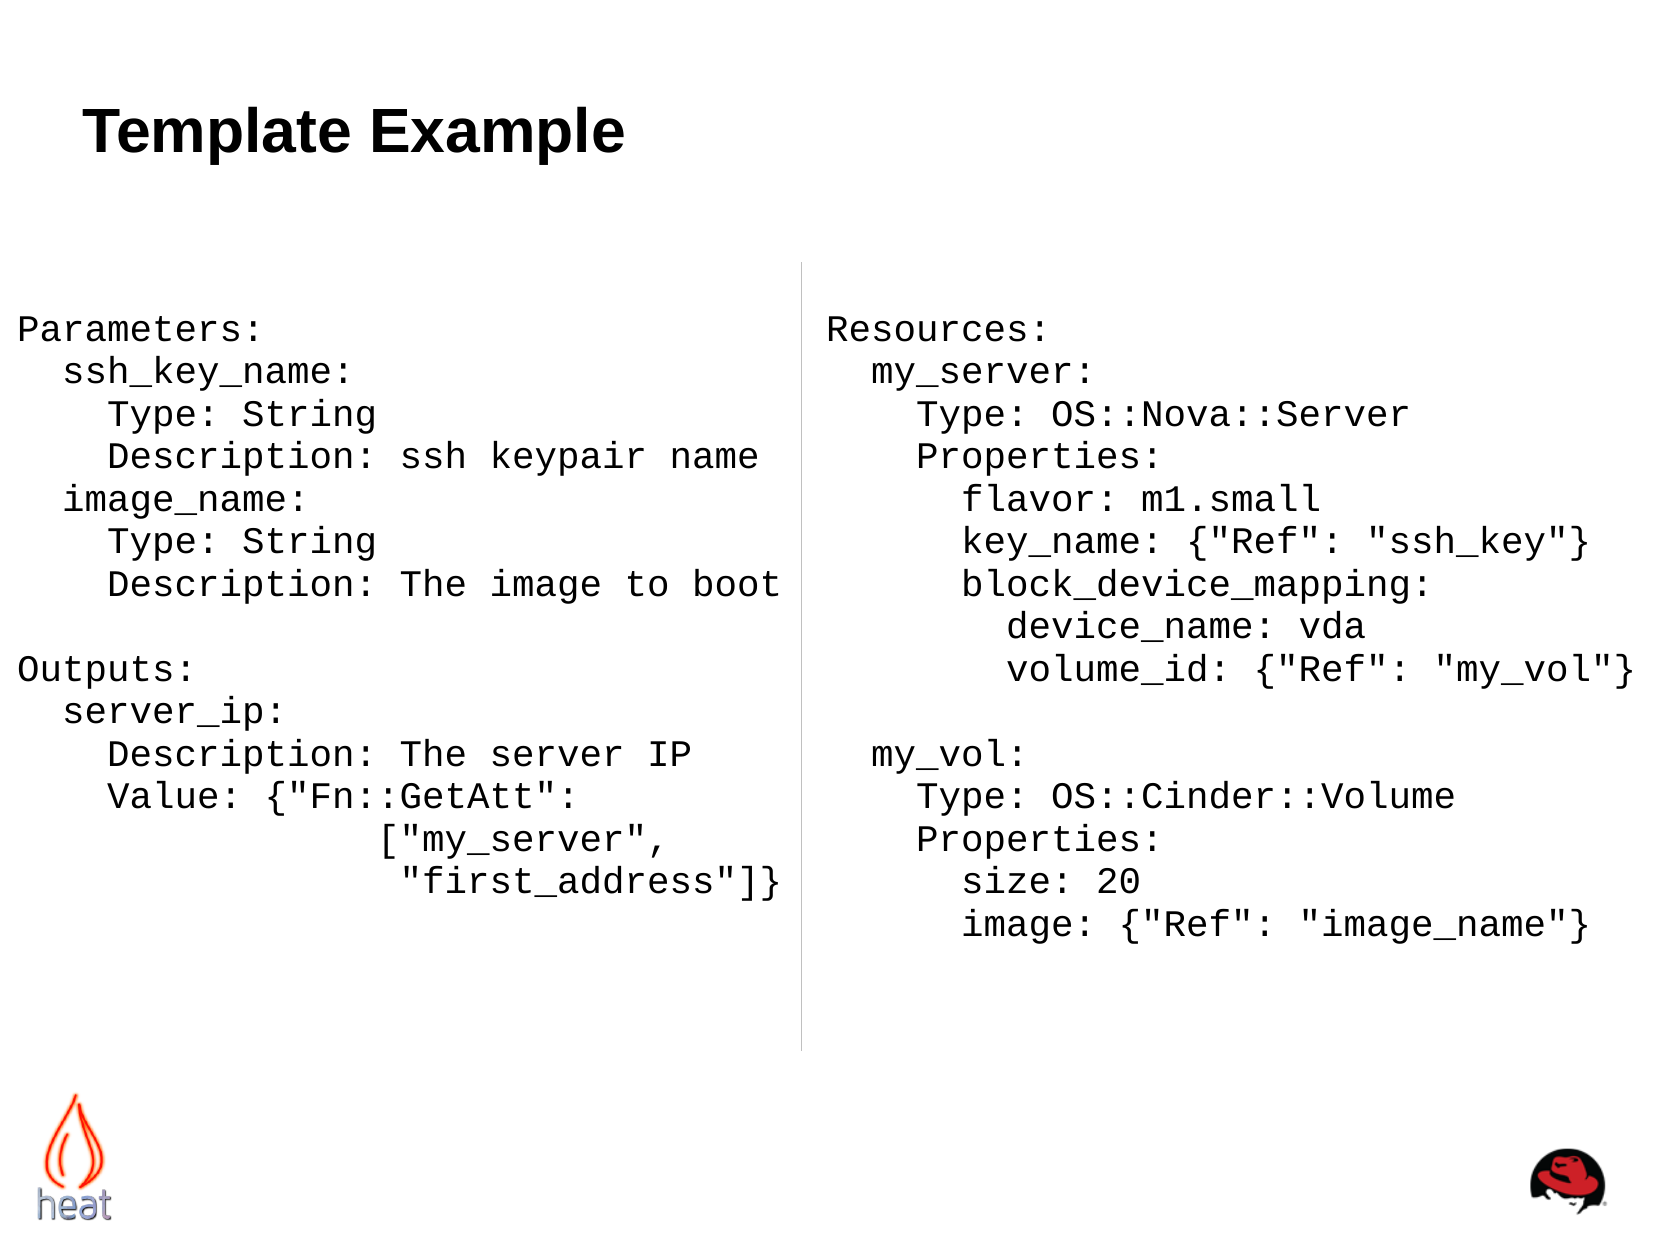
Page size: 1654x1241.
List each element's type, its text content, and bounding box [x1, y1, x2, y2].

list Resources: my_server: Type: OS::Nova::Server Properties: flavor: m1.small key_name: {"Ref": "ssh_key"} block_device_mapping: device_name: vda volume_id: {"Ref": "my_vol"} my_vol: Type: OS::Cinder::Volume Properties: size: 20 image: {"Ref": "image_name"} [811, 309, 1647, 1191]
picture [1529, 1191, 1613, 1224]
list Parameters: ssh_key_name: Type: String Description: ssh keypair name image_name: Type: String Description: The image to boot Outputs: server_ip: Description: The server IP Value: {"Fn::GetAtt": ["my_server", "first_address"]} [2, 309, 811, 1190]
picture [37, 1190, 112, 1221]
title Template Example [82, 37, 1571, 226]
